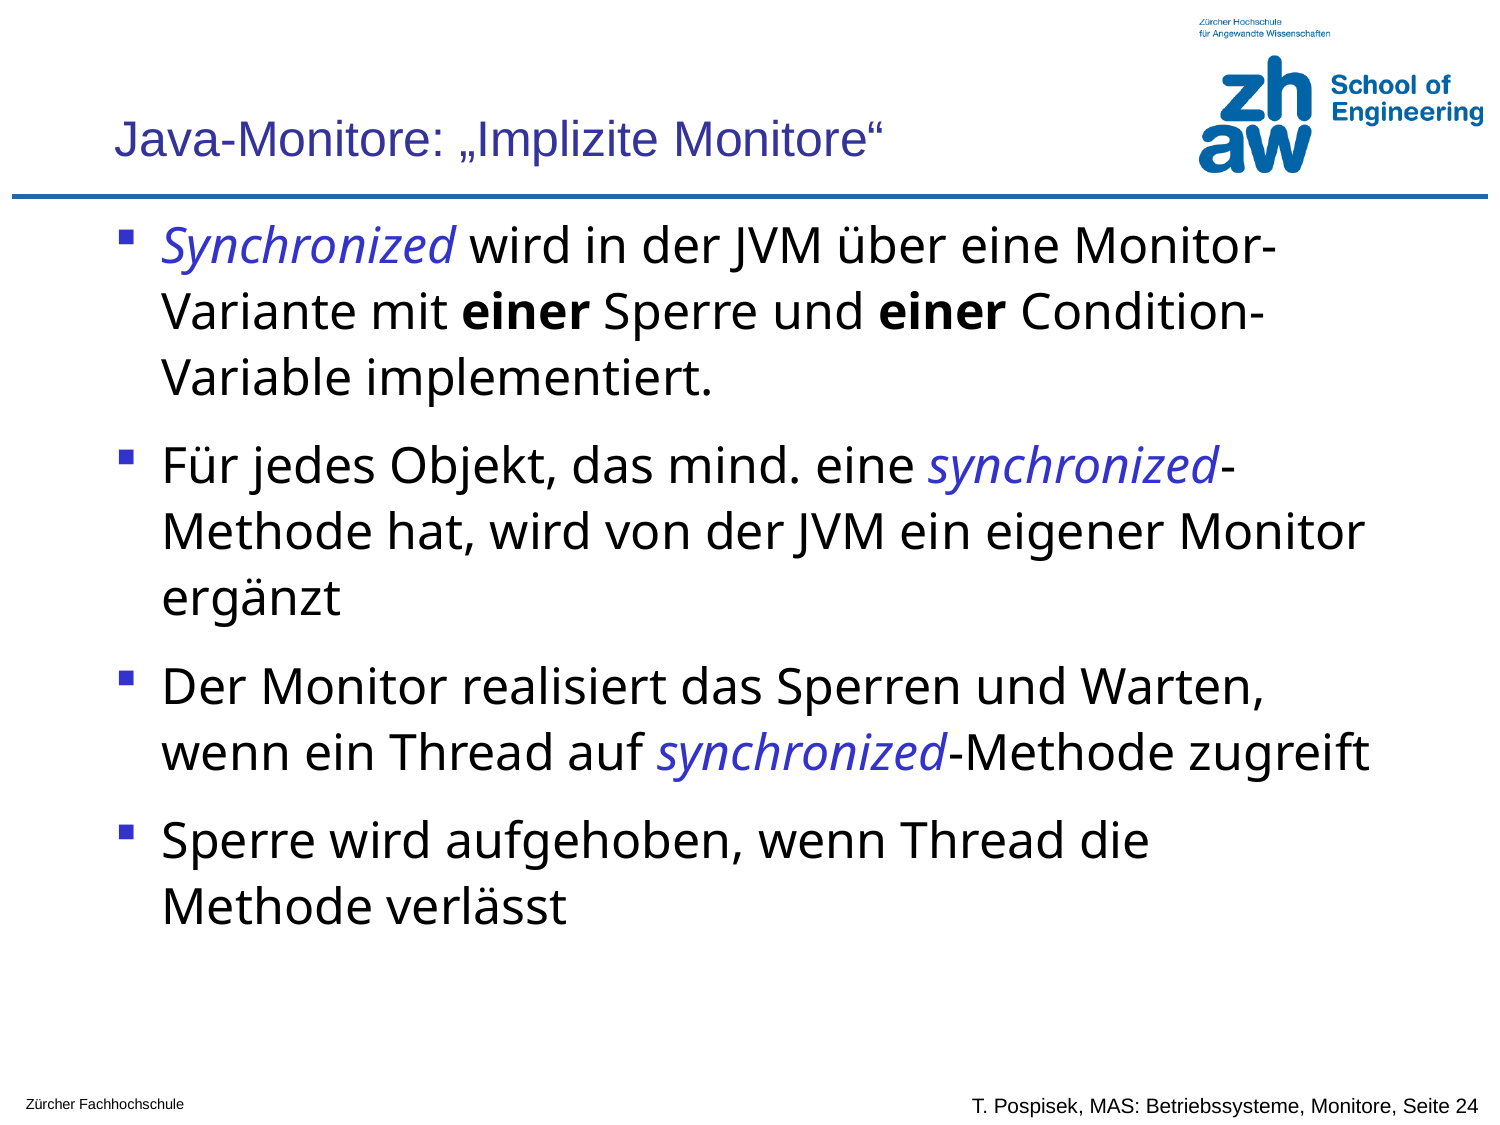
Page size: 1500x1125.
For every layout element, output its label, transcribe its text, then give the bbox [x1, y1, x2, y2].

picture [1199, 19, 1483, 173]
title Java-Monitore: „Implizite Monitore“ [99, 50, 1379, 163]
text_box Synchronized wird in der JVM über eine Monitor-Variante mit einer Sperre und einer Condition-Variable implementiert. Für jedes Objekt, das mind. eine synchronized-Methode hat, wird von der JVM ein eigener Monitor ergänzt Der Monitor realisiert das Sperren und Warten, wenn ein Thread auf synchronized-Methode zugreift Sperre wird aufgehoben, wenn Thread die Methode verlässt [99, 200, 1388, 942]
